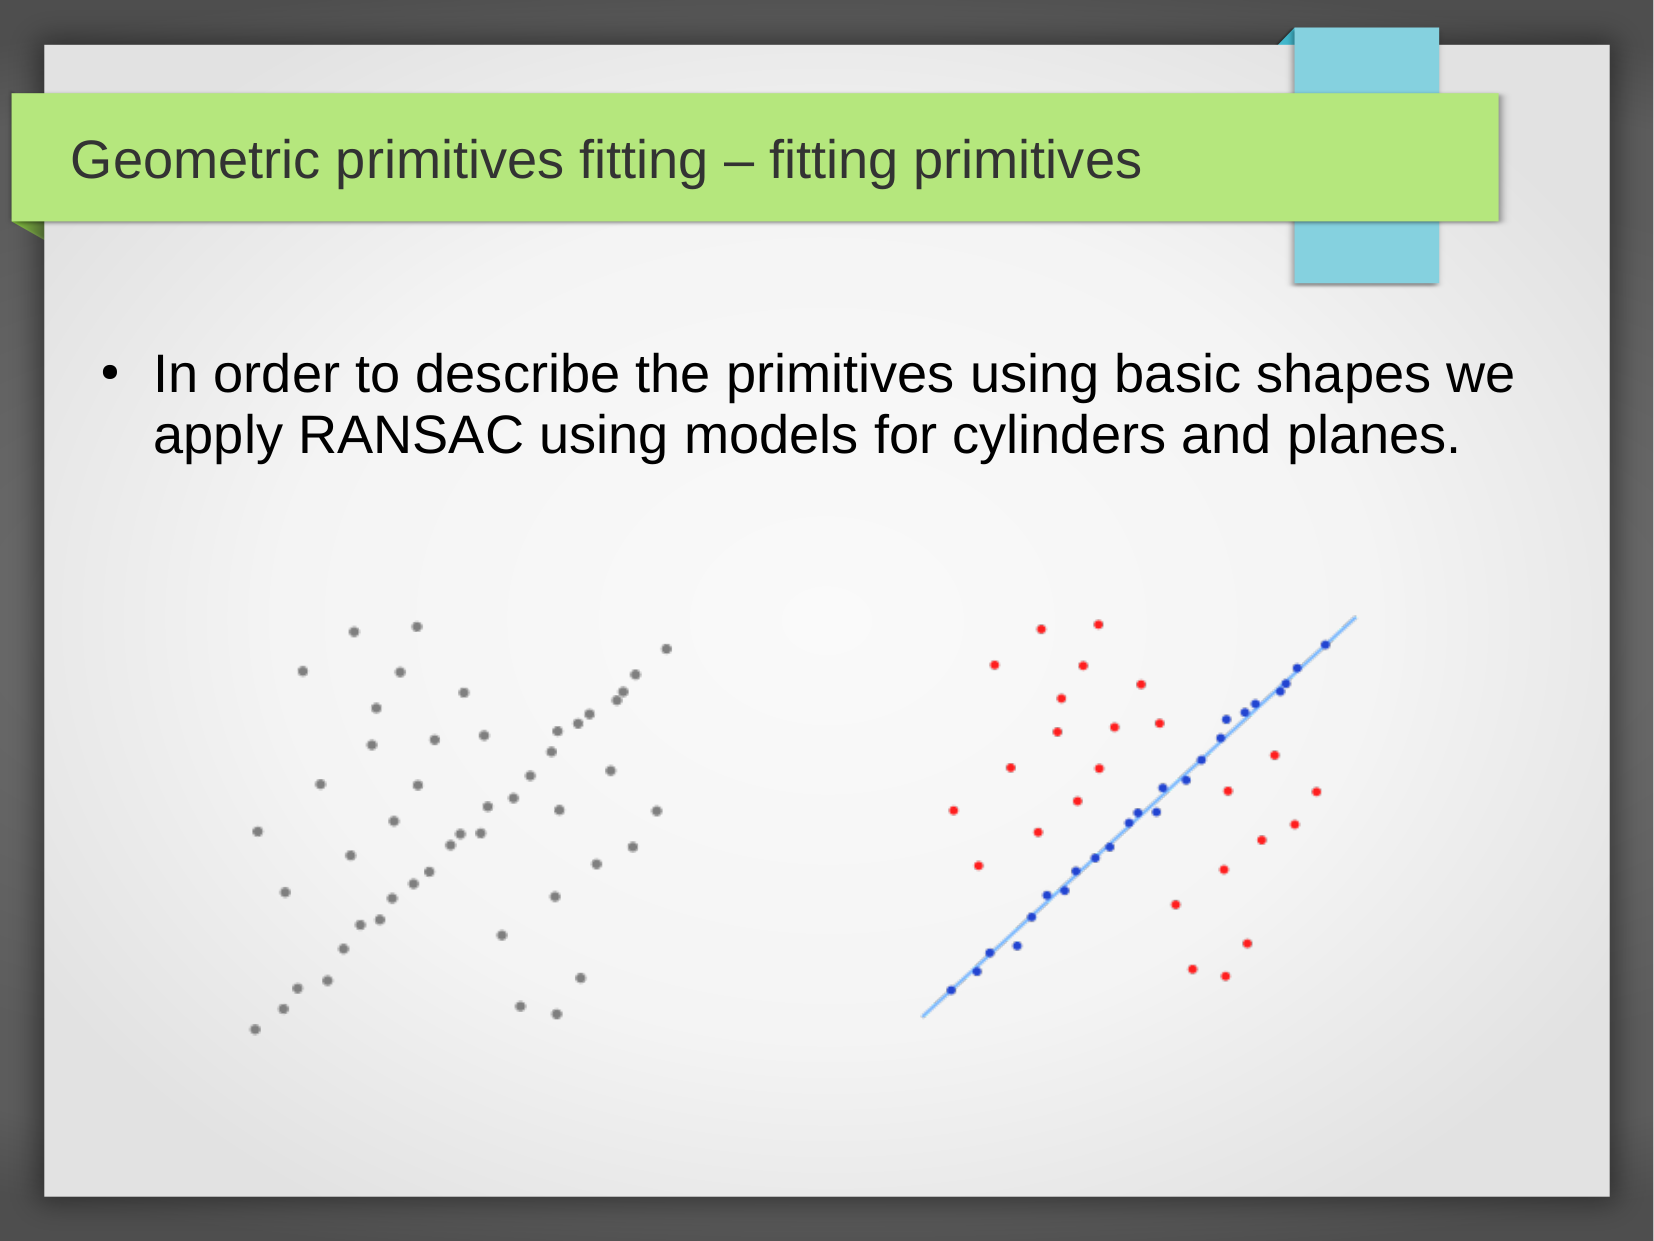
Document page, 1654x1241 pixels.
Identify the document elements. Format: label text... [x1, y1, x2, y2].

title Geometric primitives fitting – fitting primitives [70, 106, 1229, 213]
picture [0, 0, 1654, 1241]
list In order to describe the primitives using basic shapes we apply RANSAC using models for cylinders and planes. [82, 343, 1538, 586]
